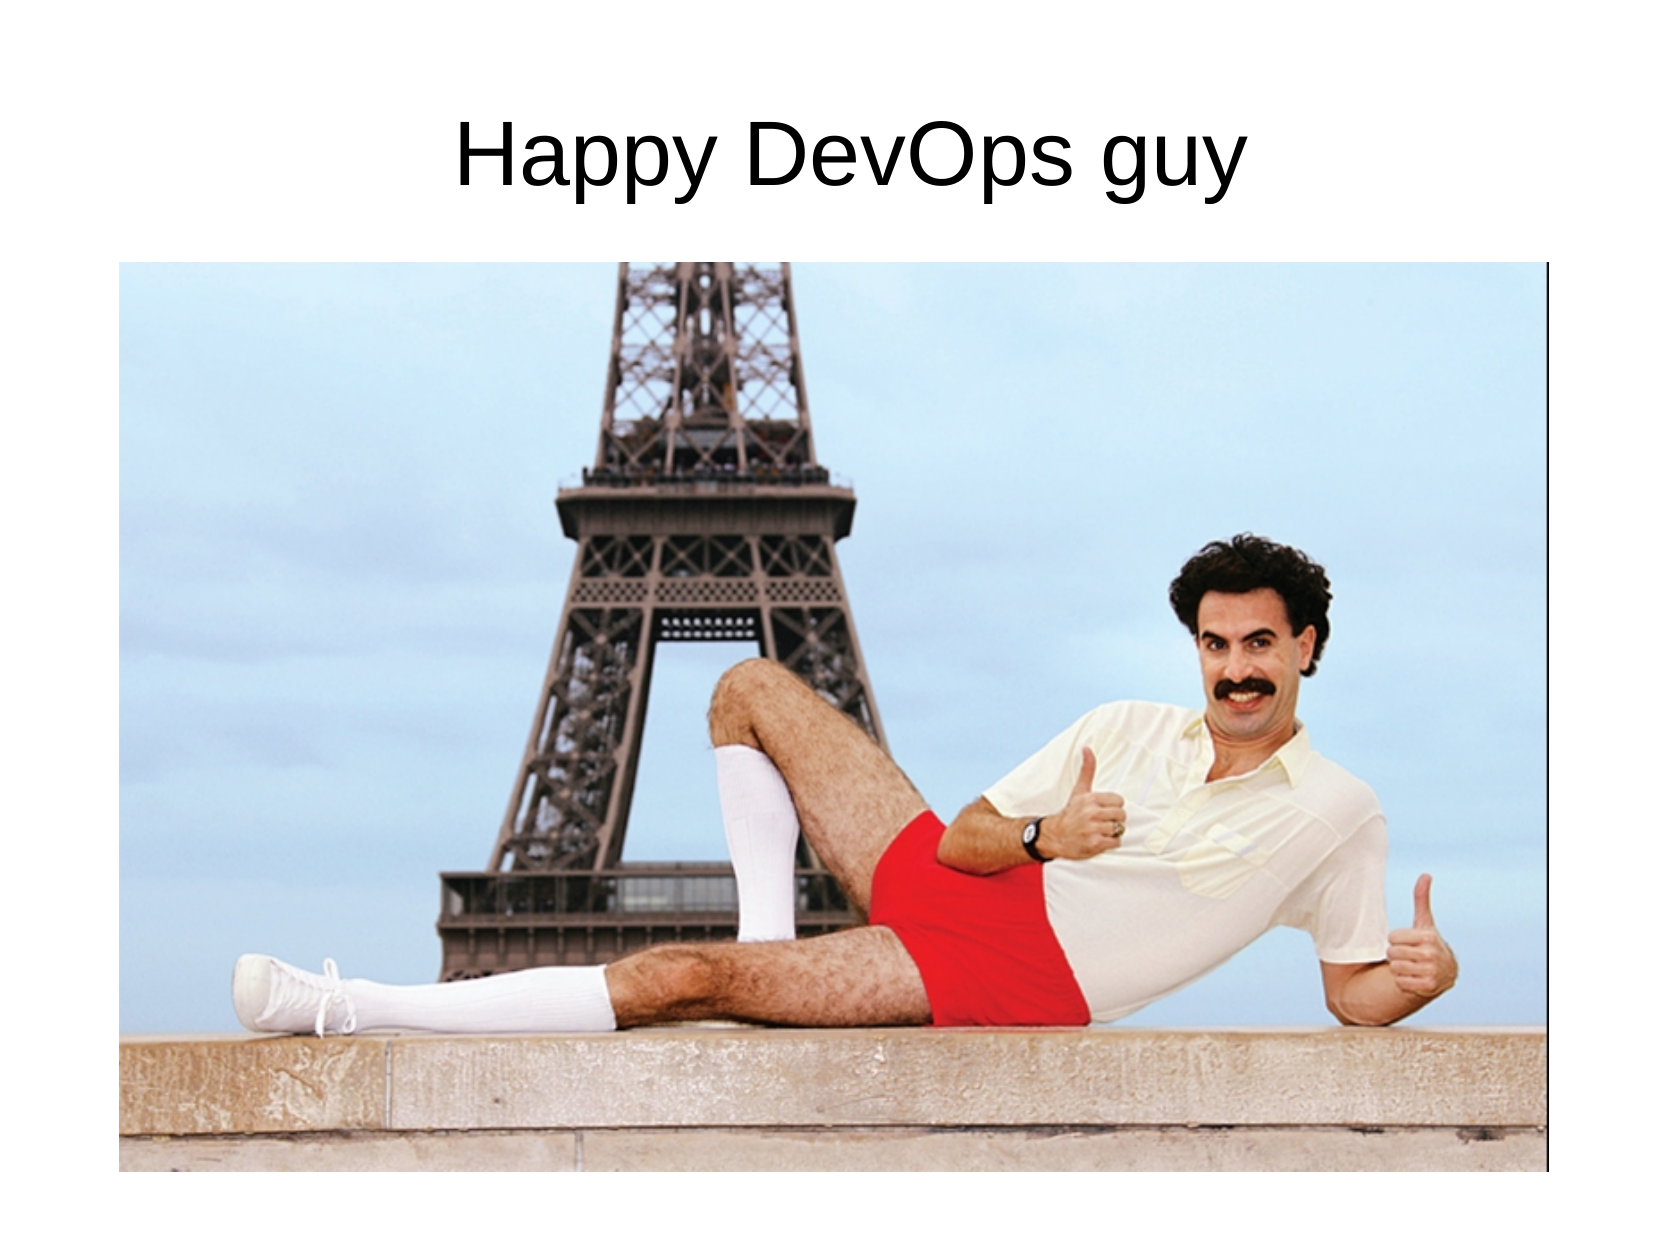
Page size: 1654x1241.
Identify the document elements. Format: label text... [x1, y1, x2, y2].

picture [119, 262, 1549, 1172]
text_box Happy DevOps guy [438, 95, 1323, 213]
